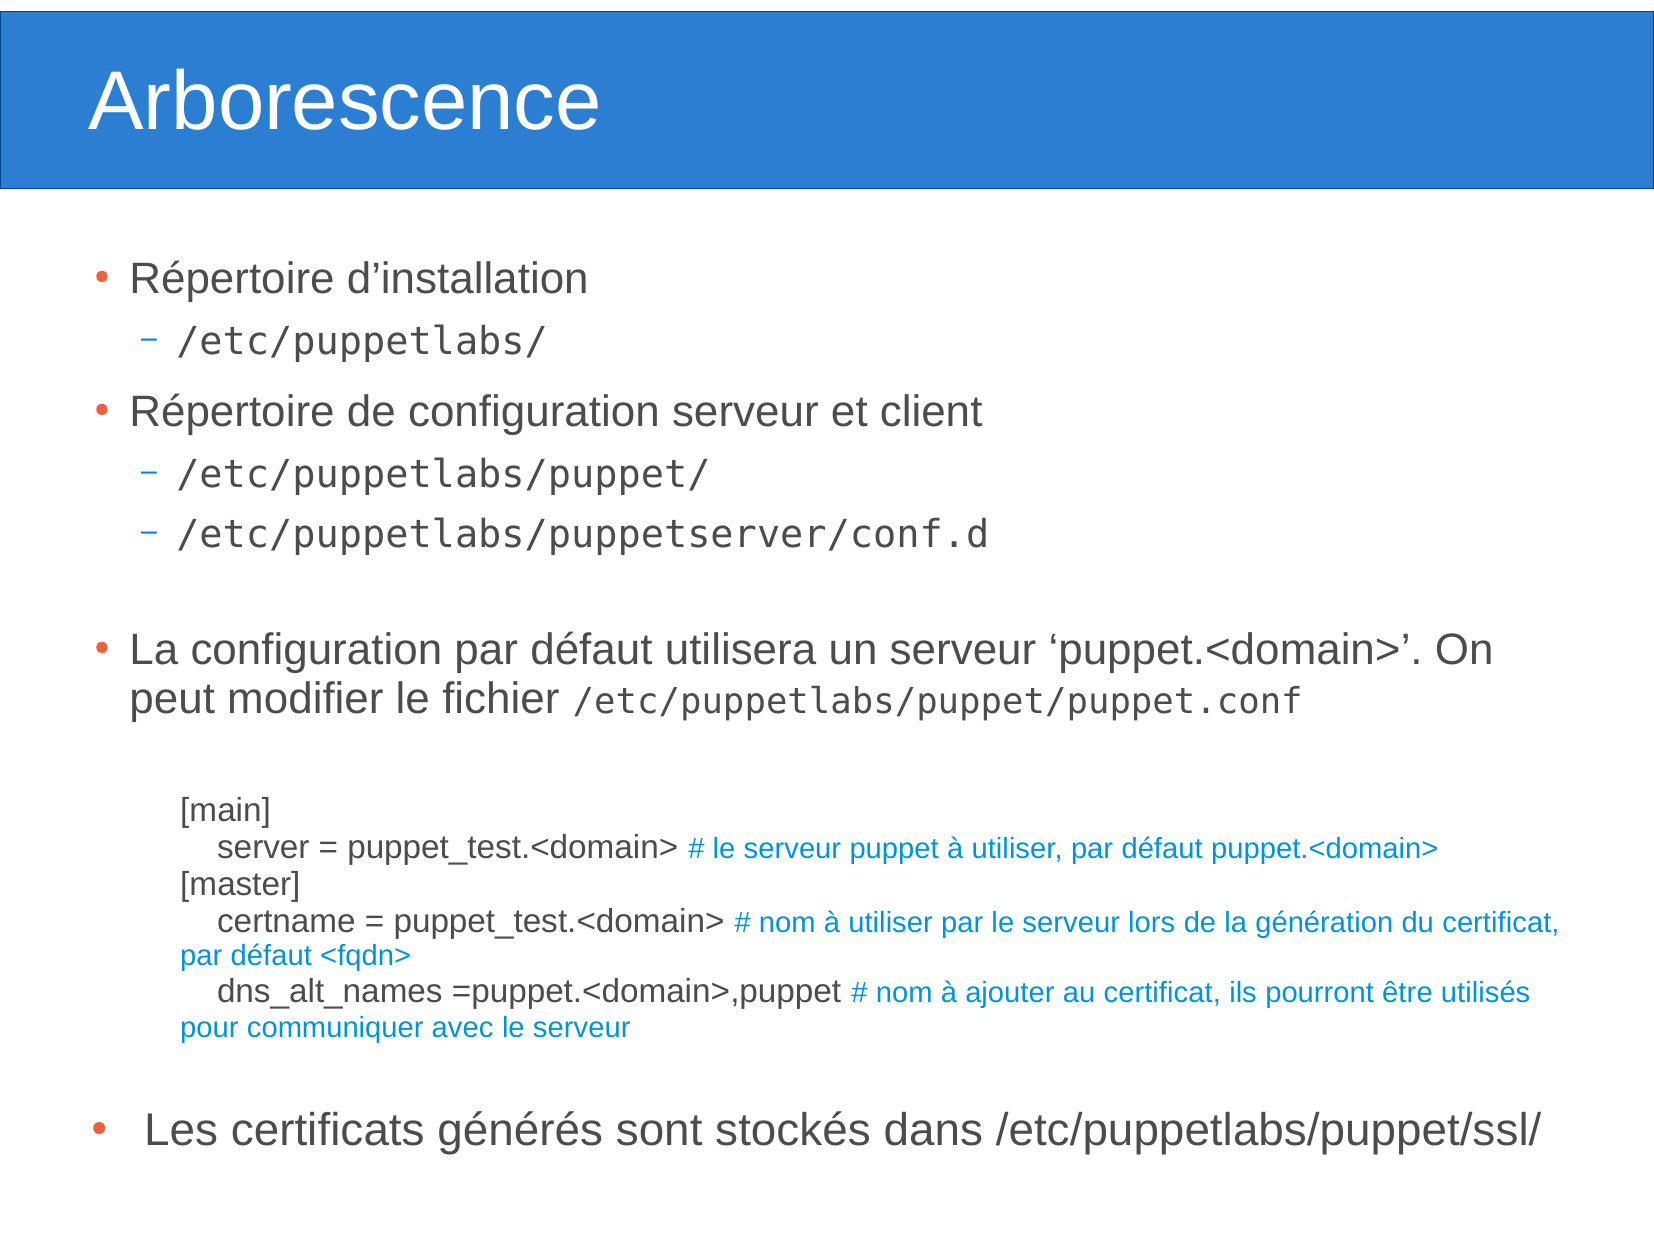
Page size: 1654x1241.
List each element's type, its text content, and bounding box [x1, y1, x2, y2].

text_box Les certificats générés sont stockés dans /etc/puppetlabs/puppet/ssl/ [73, 1104, 1548, 1199]
title Arborescence [0, 11, 1654, 189]
list Répertoire d’installation /etc/puppetlabs/ Répertoire de configuration serveur et client /etc/puppetlabs/puppet/ /etc/puppetlabs/puppetserver/conf.d La configuration par défaut utilisera un serveur ‘puppet.<domain>’. On peut modifier le fichier /etc/puppetlabs/puppet/puppet.conf [82, 253, 1583, 875]
text_box [main] server = puppet_test.<domain> # le serveur puppet à utiliser, par défaut puppet.<domain> [master] certname = puppet_test.<domain> # nom à utiliser par le serveur lors de la génération du certificat, par défaut <fqdn> dns_alt_names =puppet.<domain>,puppet # nom à ajouter au certificat, ils pourront être utilisés pour communiquer avec le serveur [165, 747, 1582, 1052]
